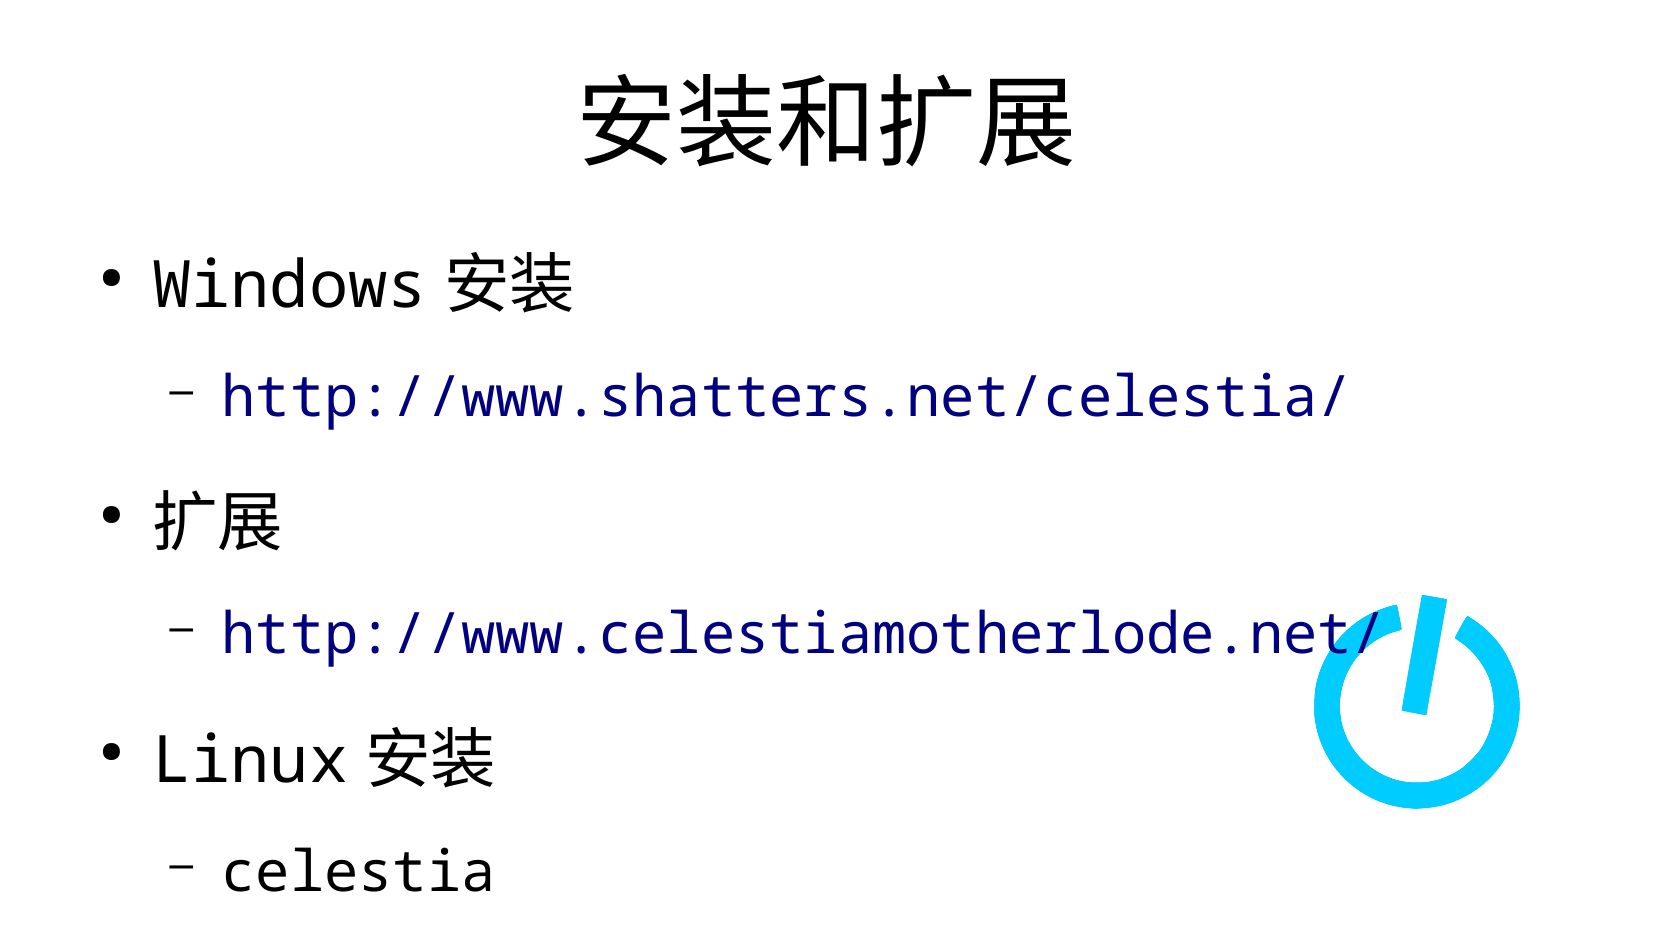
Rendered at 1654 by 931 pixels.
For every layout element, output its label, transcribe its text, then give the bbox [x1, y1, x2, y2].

list Windows安装 http://www.shatters.net/celestia/ 扩展 http://www.celestiamotherlode.net/ Linux安装 celestia [82, 217, 1607, 910]
title 安装和扩展 [82, 37, 1571, 193]
